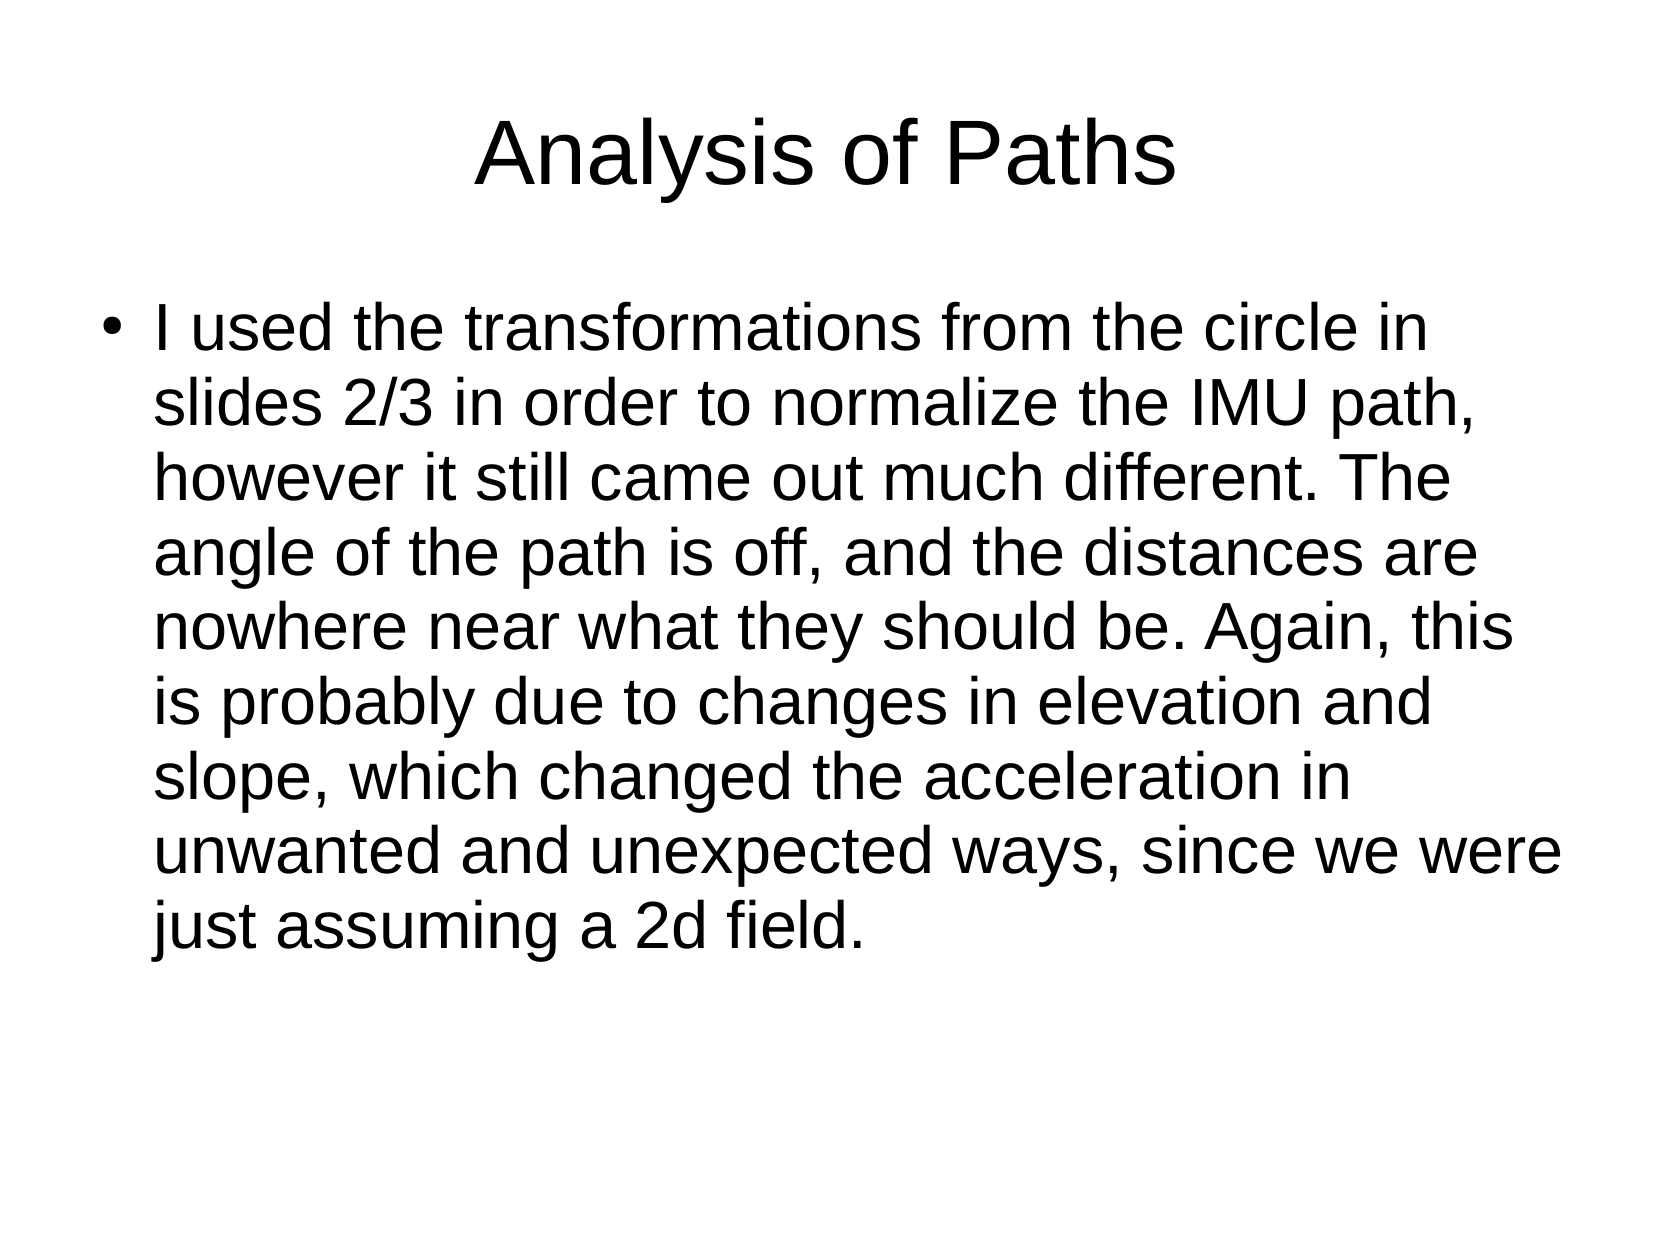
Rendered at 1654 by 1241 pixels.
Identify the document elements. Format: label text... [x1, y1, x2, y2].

title Analysis of Paths [82, 49, 1571, 257]
list I used the transformations from the circle in slides 2/3 in order to normalize the IMU path, however it still came out much different. The angle of the path is off, and the distances are nowhere near what they should be. Again, this is probably due to changes in elevation and slope, which changed the acceleration in unwanted and unexpected ways, since we were just assuming a 2d field. [82, 290, 1571, 1010]
